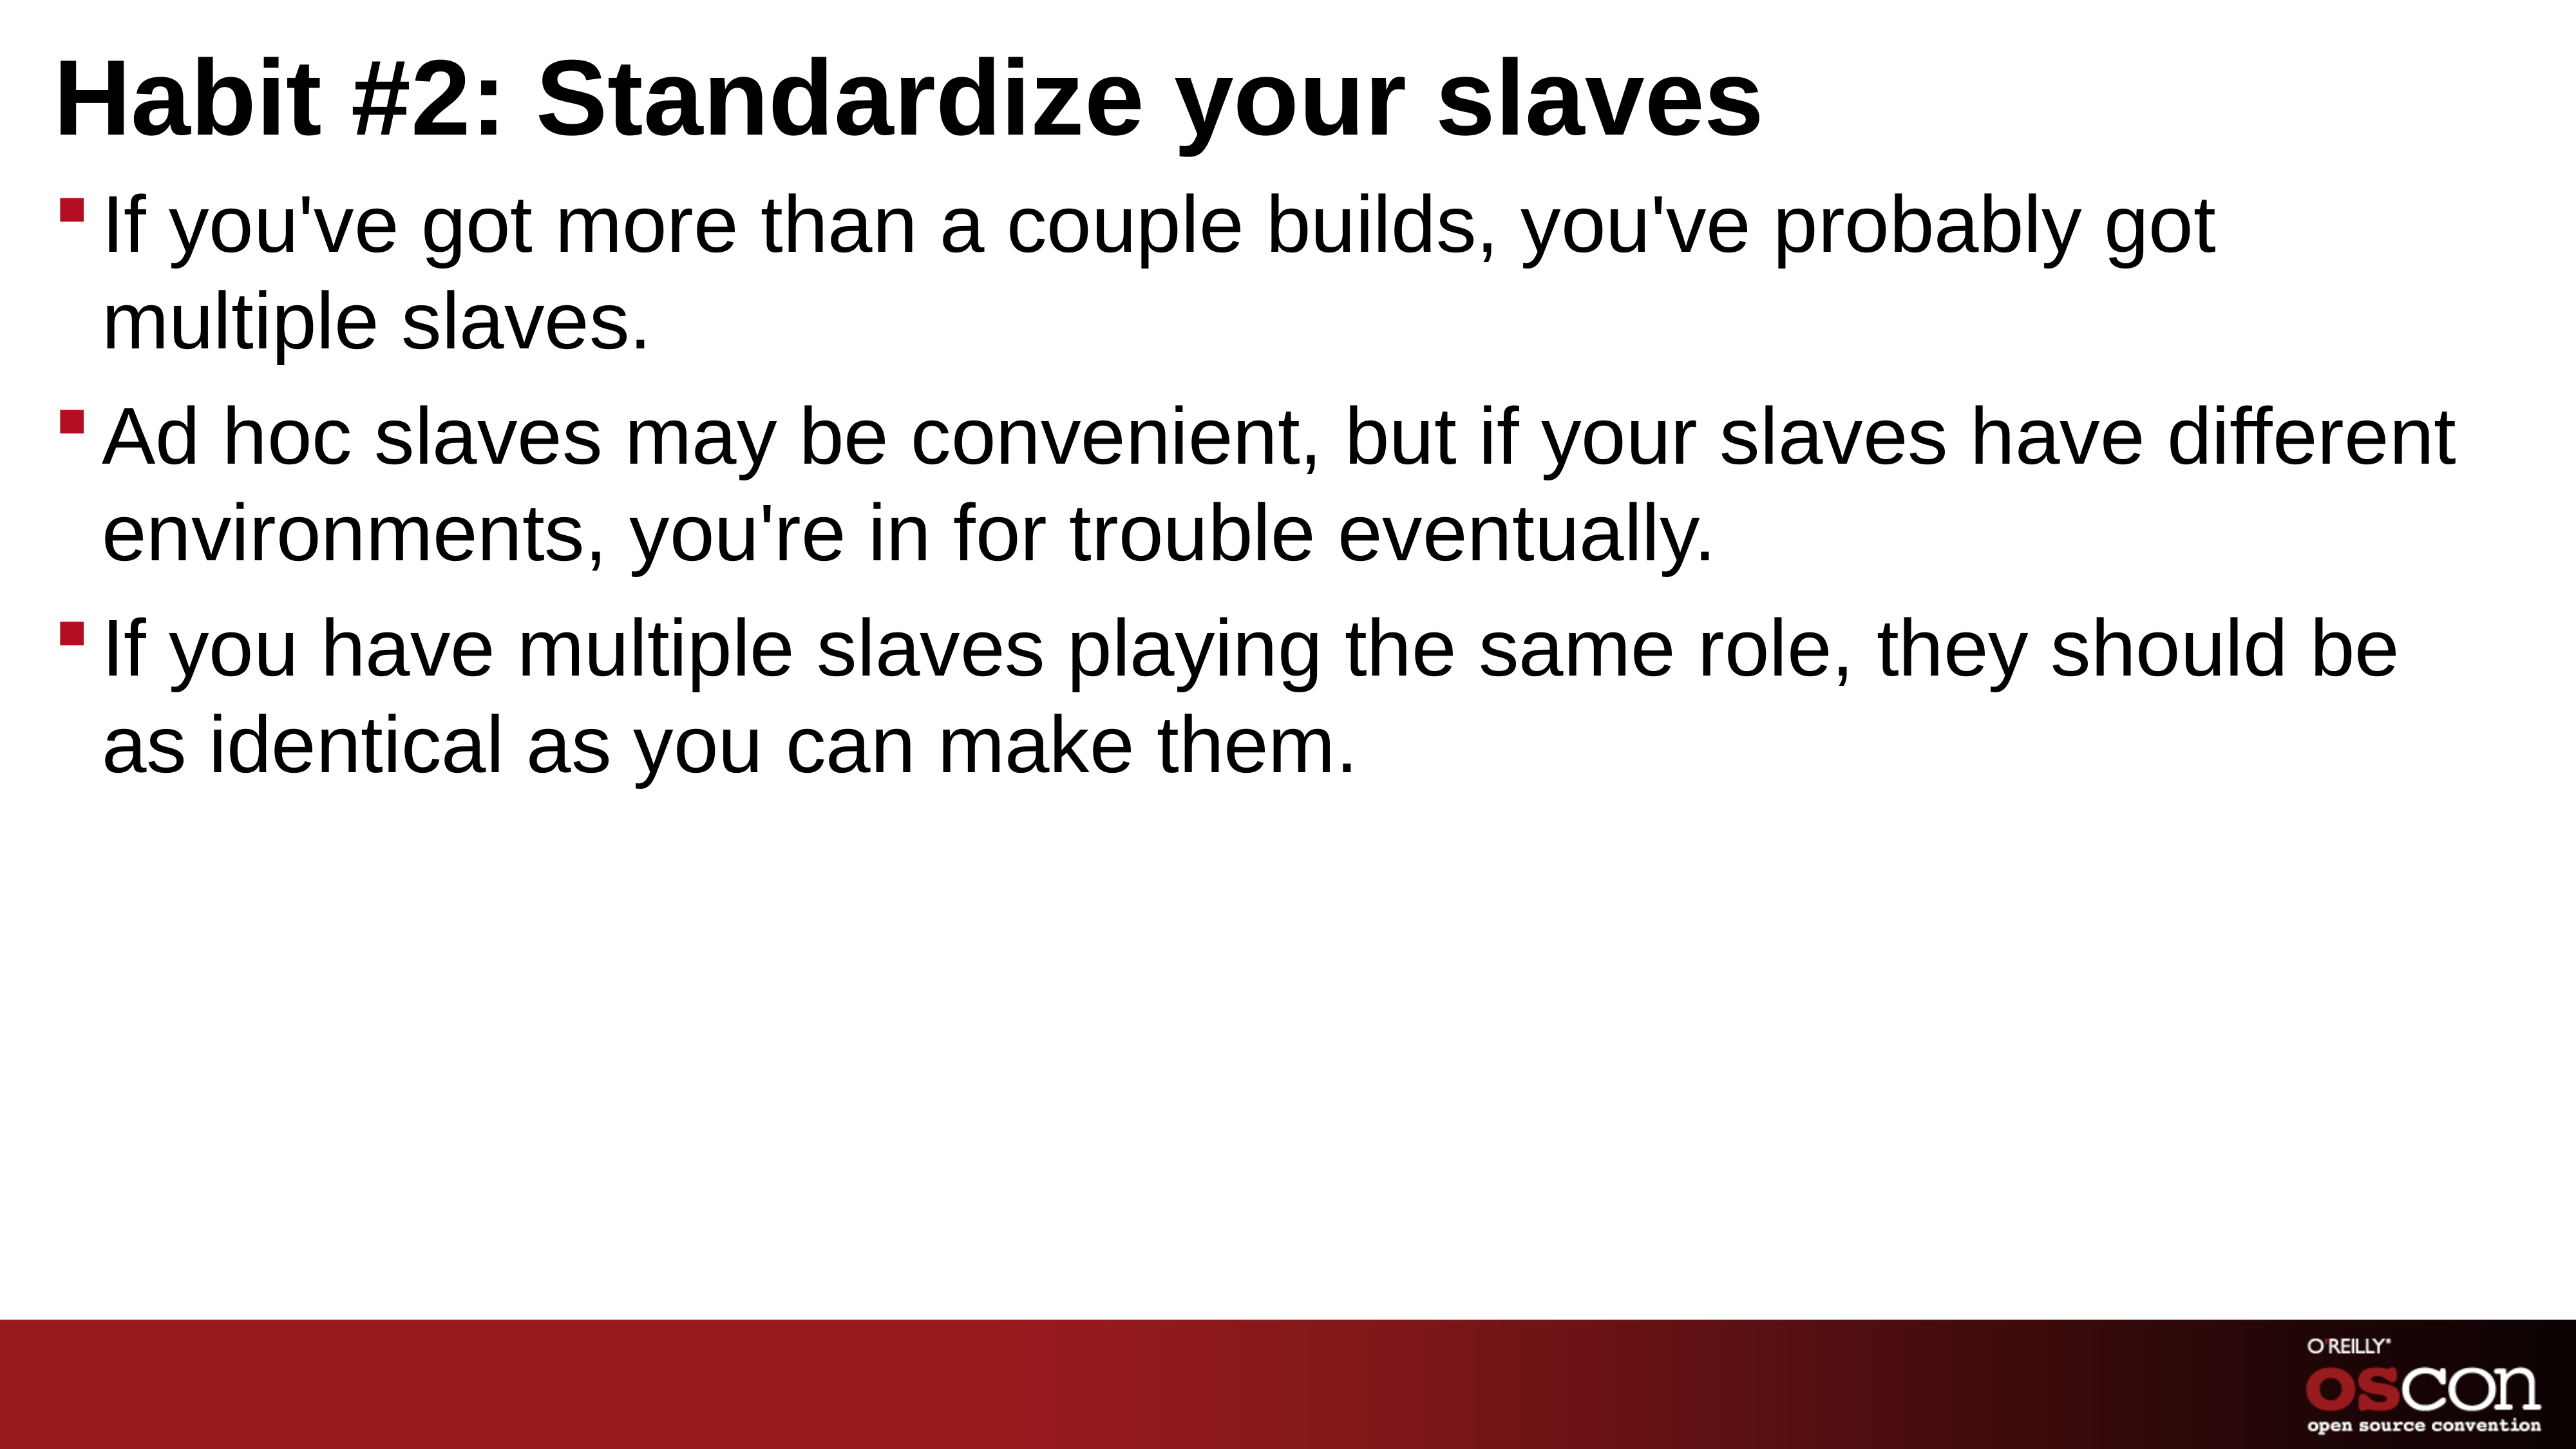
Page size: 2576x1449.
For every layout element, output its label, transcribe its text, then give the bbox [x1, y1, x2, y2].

title Habit #2: Standardize your slaves [48, 17, 2514, 166]
picture [0, 0, 2576, 1449]
list If you've got more than a couple builds, you've probably got multiple slaves. Ad hoc slaves may be convenient, but if your slaves have different environments, you're in for trouble eventually. If you have multiple slaves playing the same role, they should be as identical as you can make them. [48, 166, 2514, 1449]
